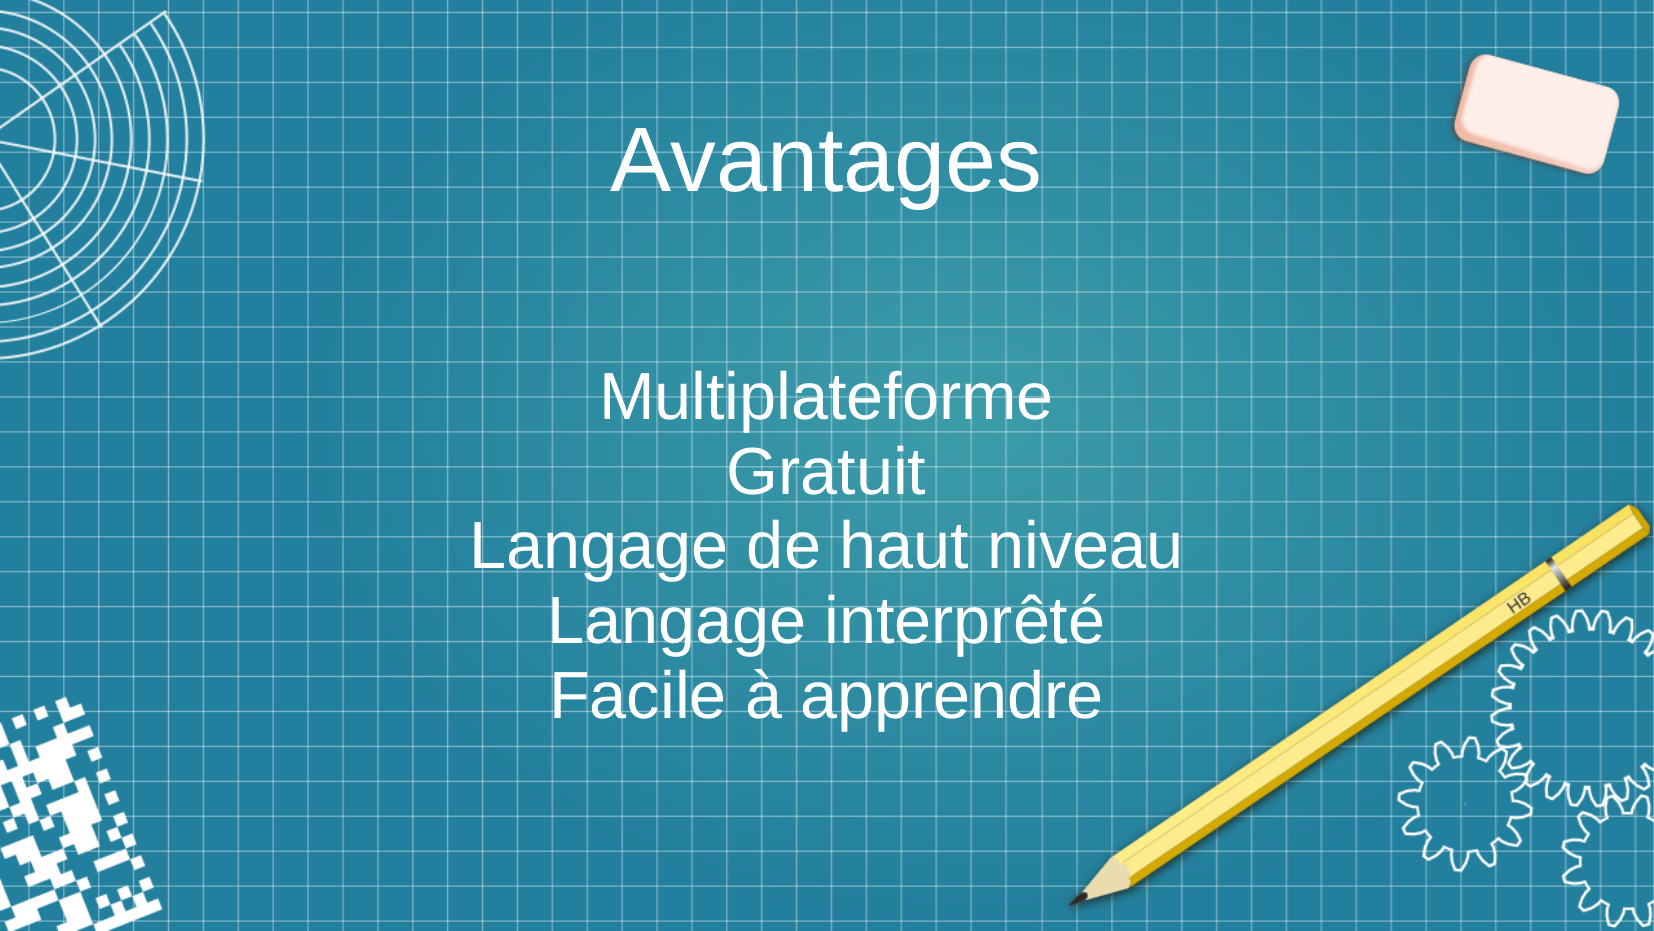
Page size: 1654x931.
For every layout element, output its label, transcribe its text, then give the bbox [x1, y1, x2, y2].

subtitle Multiplateforme Gratuit Langage de haut niveau Langage interprêté Facile à apprendre [82, 324, 1571, 842]
title Avantages [82, 53, 1571, 266]
picture [0, 0, 1654, 931]
